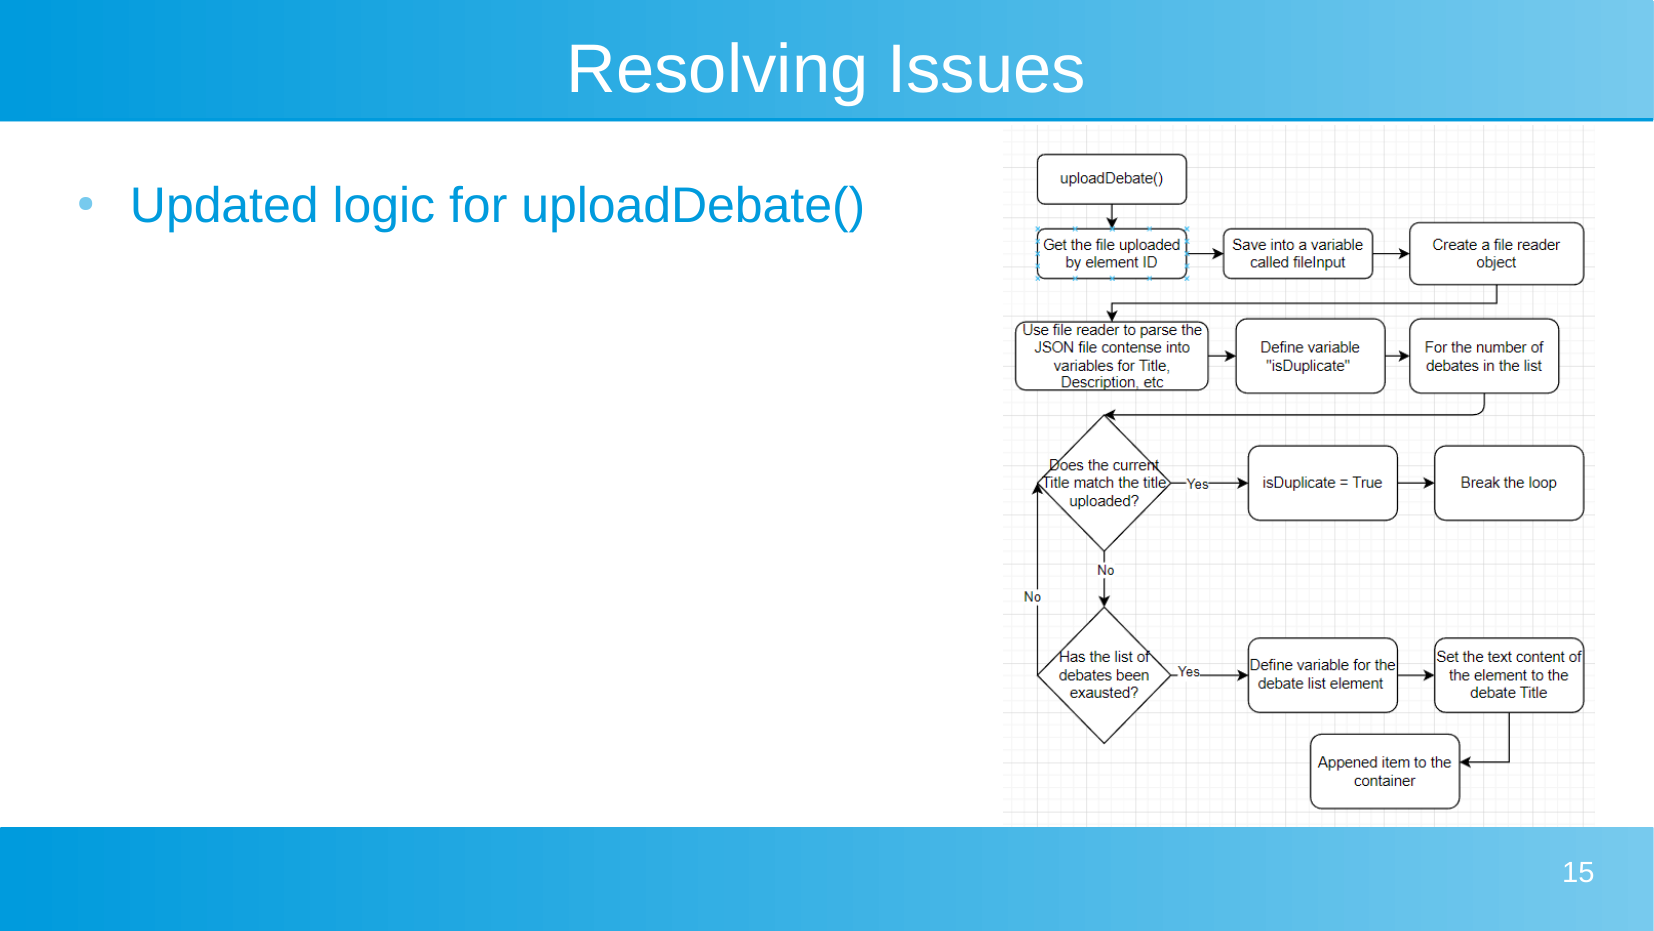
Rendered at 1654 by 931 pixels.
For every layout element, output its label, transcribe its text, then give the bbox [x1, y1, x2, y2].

list Updated logic for uploadDebate() [59, 177, 1003, 768]
picture [1003, 125, 1595, 827]
title Resolving Issues [59, 29, 1595, 108]
